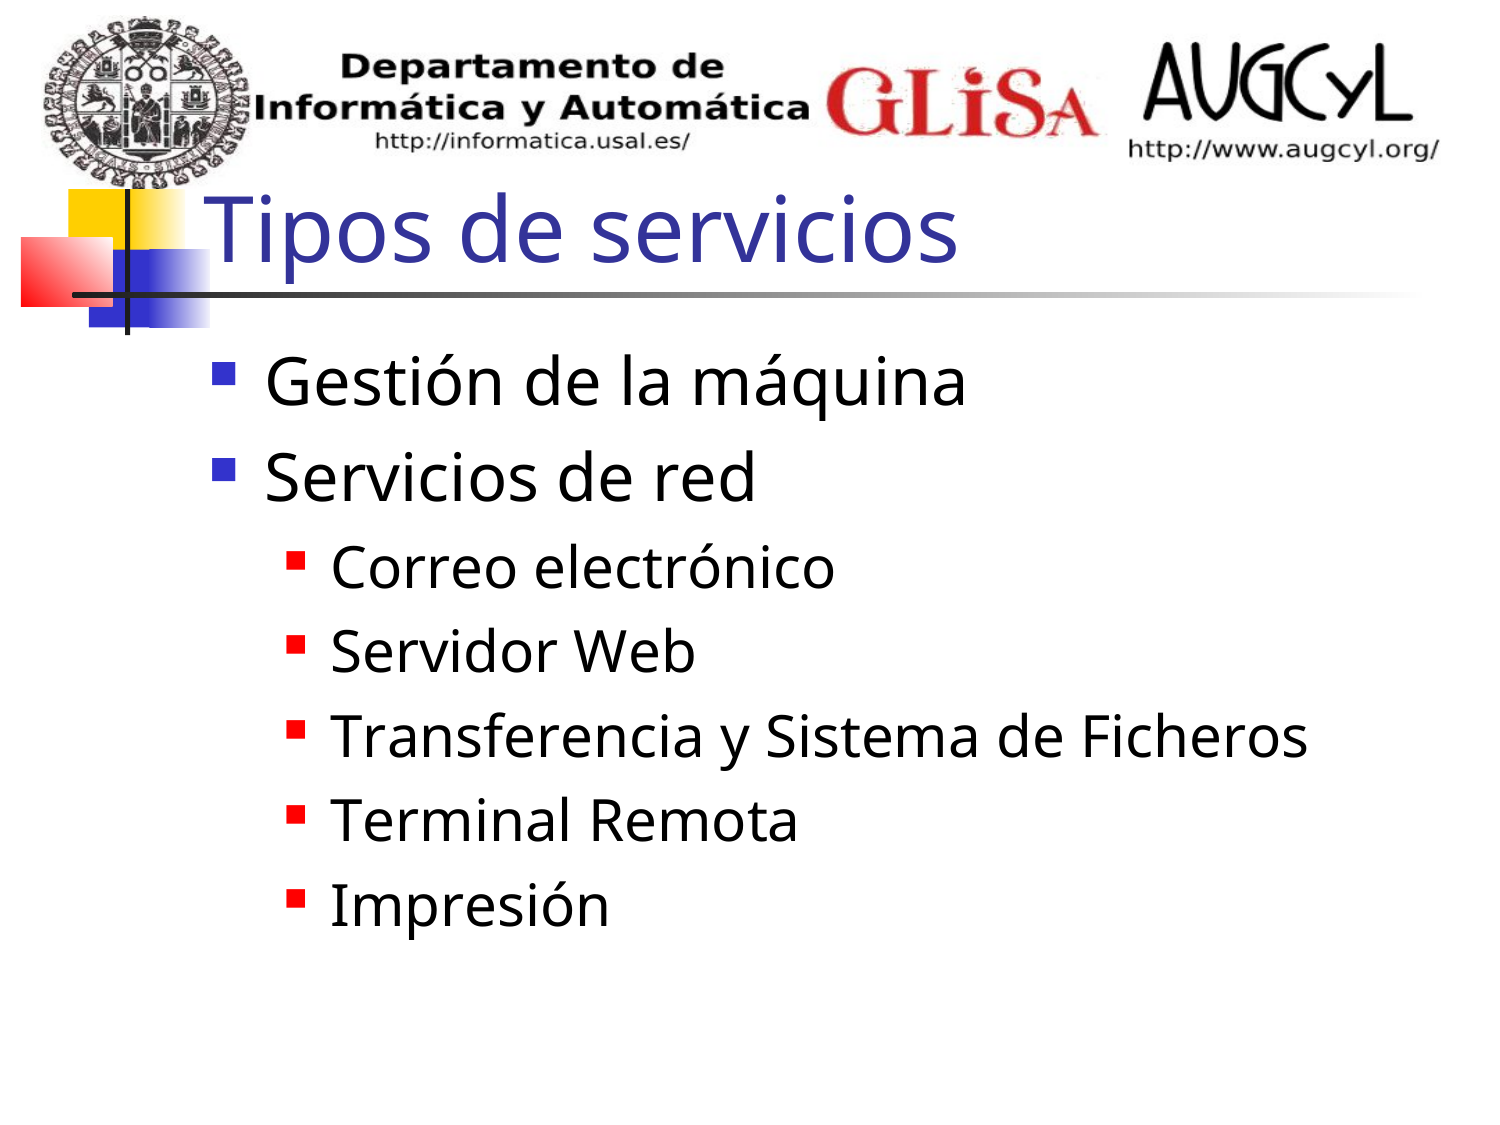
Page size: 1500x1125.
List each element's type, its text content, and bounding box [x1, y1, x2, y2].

list Gestión de la máquina Servicios de red Correo electrónico Servidor Web Transferencia y Sistema de Ficheros Terminal Remota Impresión [193, 331, 1469, 1090]
picture [41, 15, 1463, 189]
title Tipos de servicios [188, 52, 1468, 289]
